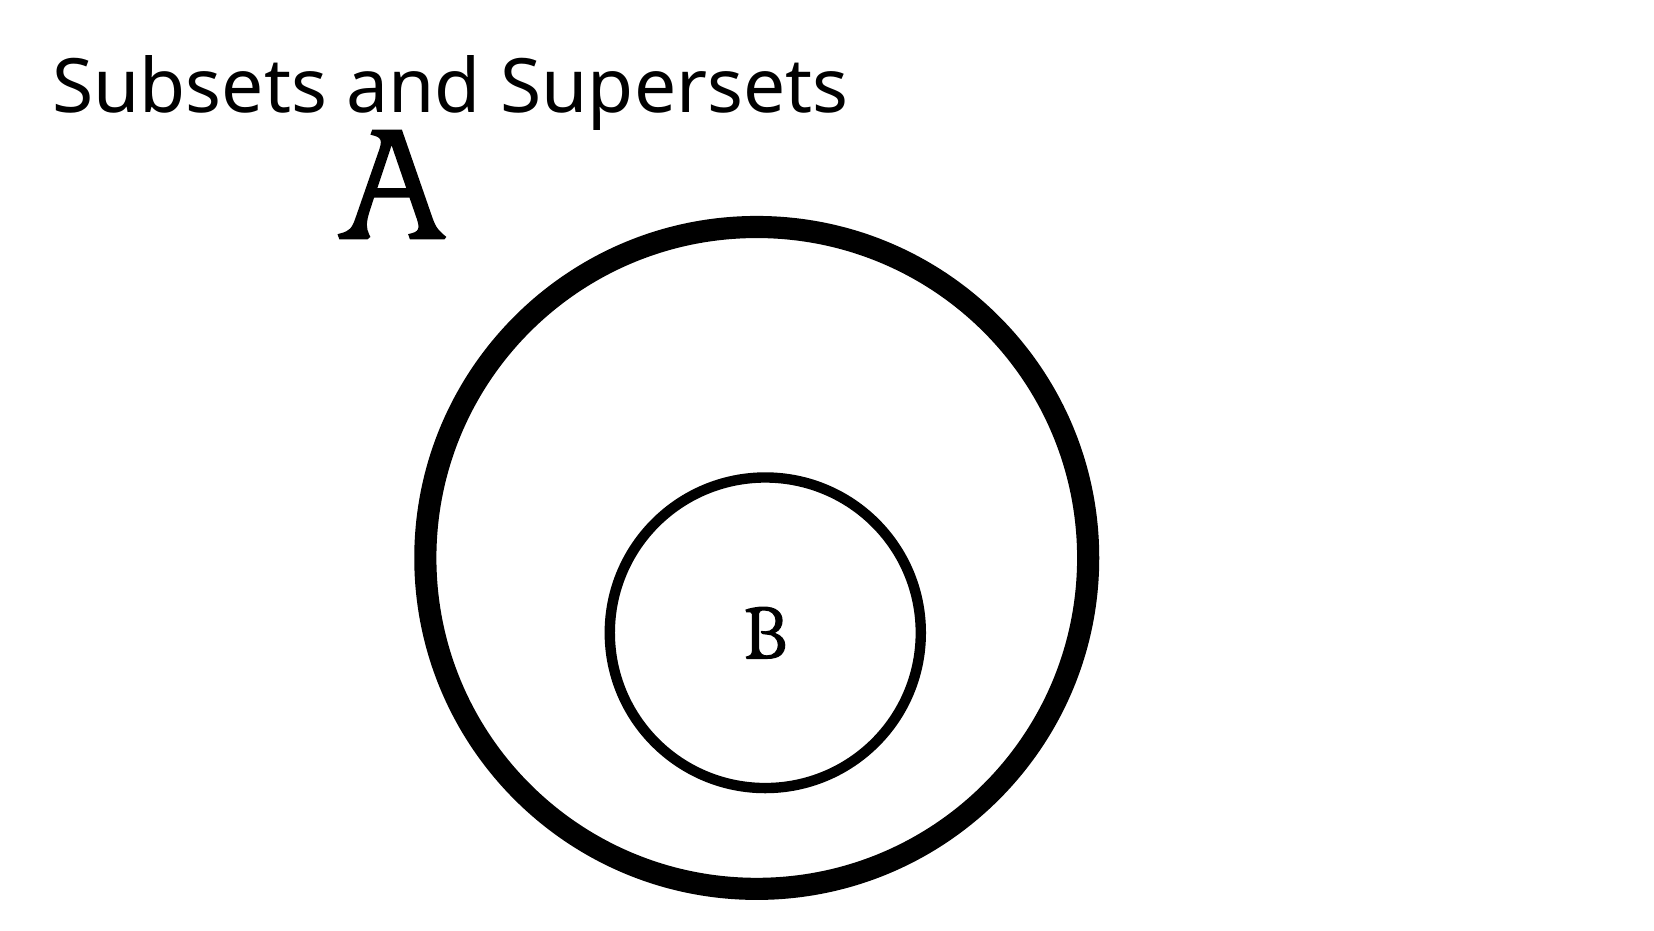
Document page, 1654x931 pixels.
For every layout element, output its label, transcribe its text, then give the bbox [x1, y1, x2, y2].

text_box Subsets and Supersets [37, 24, 1051, 136]
picture [337, 128, 1100, 901]
